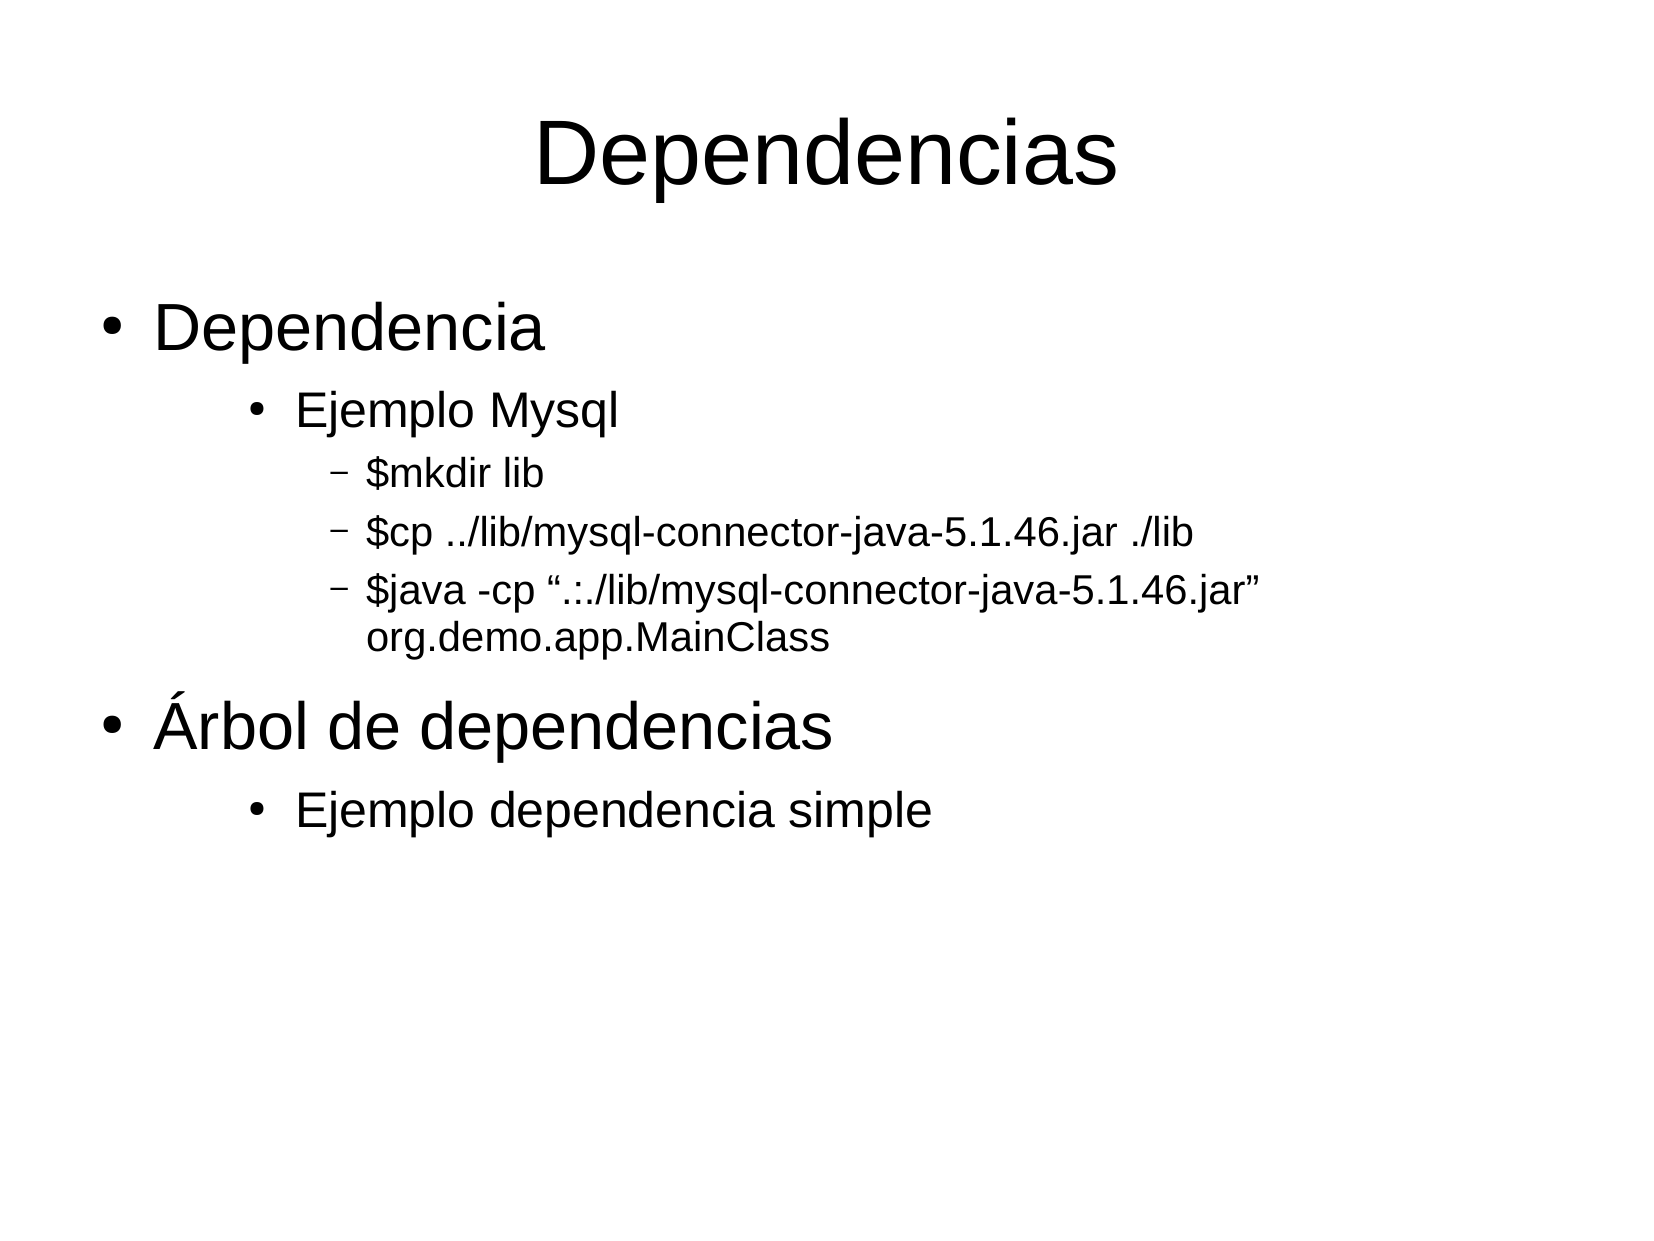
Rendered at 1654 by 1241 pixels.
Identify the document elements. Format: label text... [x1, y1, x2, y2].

list Dependencia Ejemplo Mysql $mkdir lib $cp ../lib/mysql-connector-java-5.1.46.jar ./lib $java -cp “.:./lib/mysql-connector-java-5.1.46.jar” org.demo.app.MainClass Árbol de dependencias Ejemplo dependencia simple [82, 290, 1571, 1010]
title Dependencias [82, 49, 1571, 257]
